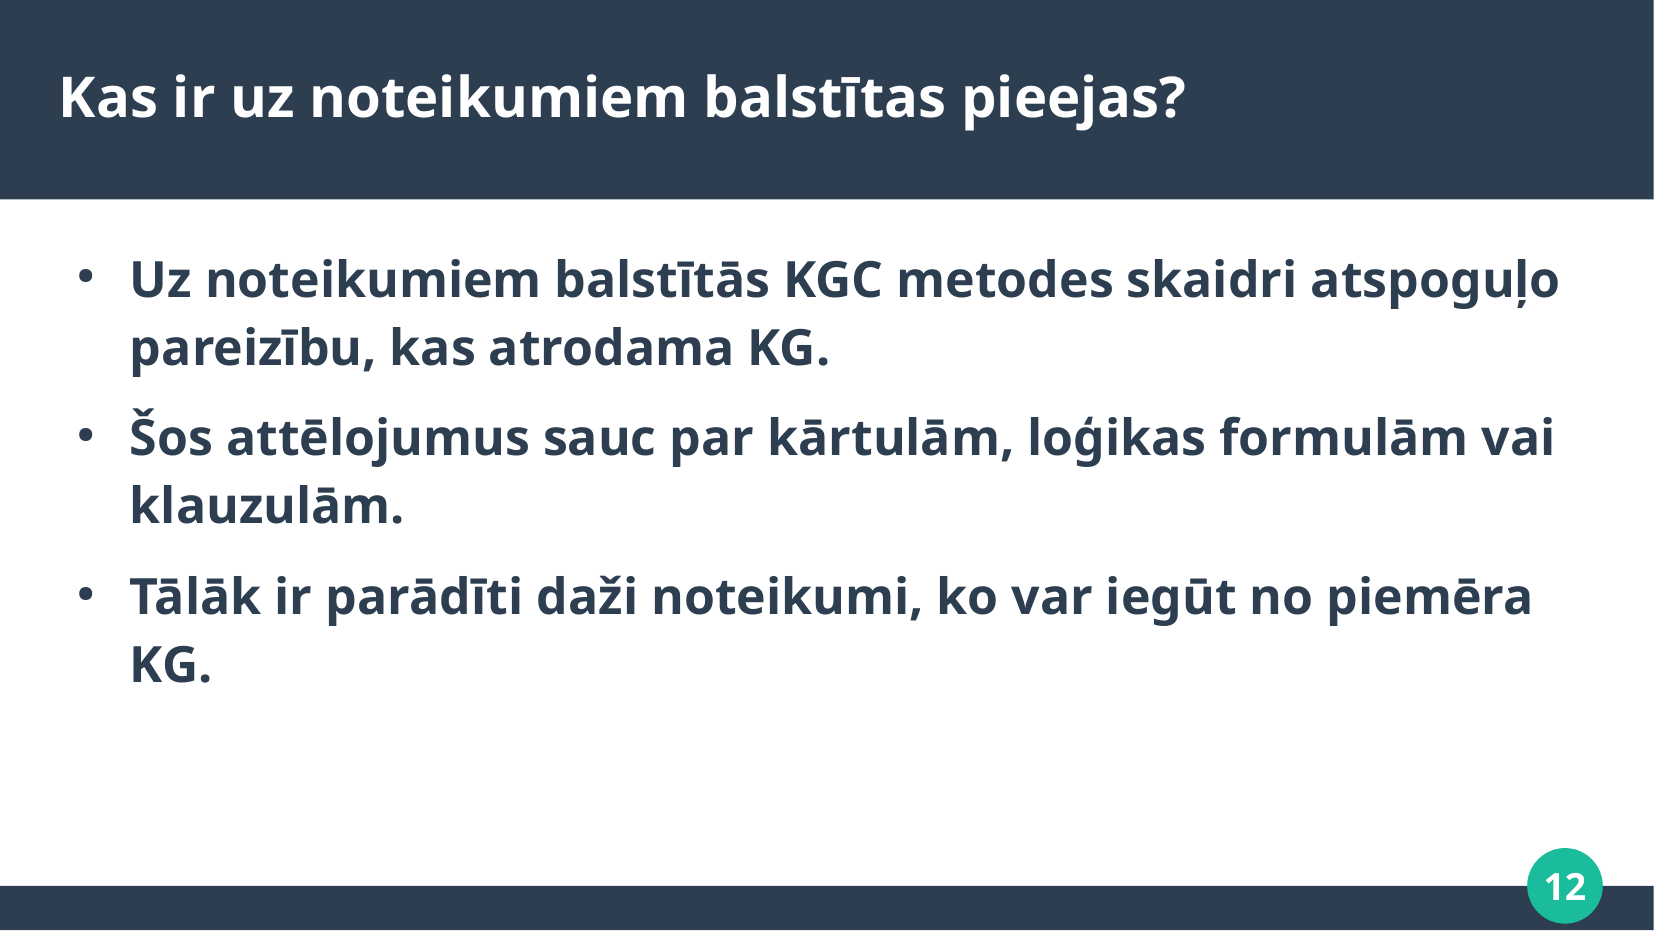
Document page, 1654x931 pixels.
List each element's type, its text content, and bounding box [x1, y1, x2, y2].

list Uz noteikumiem balstītās KGC metodes skaidri atspoguļo pareizību, kas atrodama KG. Šos attēlojumus sauc par kārtulām, loģikas formulām vai klauzulām. Tālāk ir parādīti daži noteikumi, ko var iegūt no piemēra KG. [59, 243, 1595, 864]
title Kas ir uz noteikumiem balstītas pieejas? [59, 37, 1595, 155]
